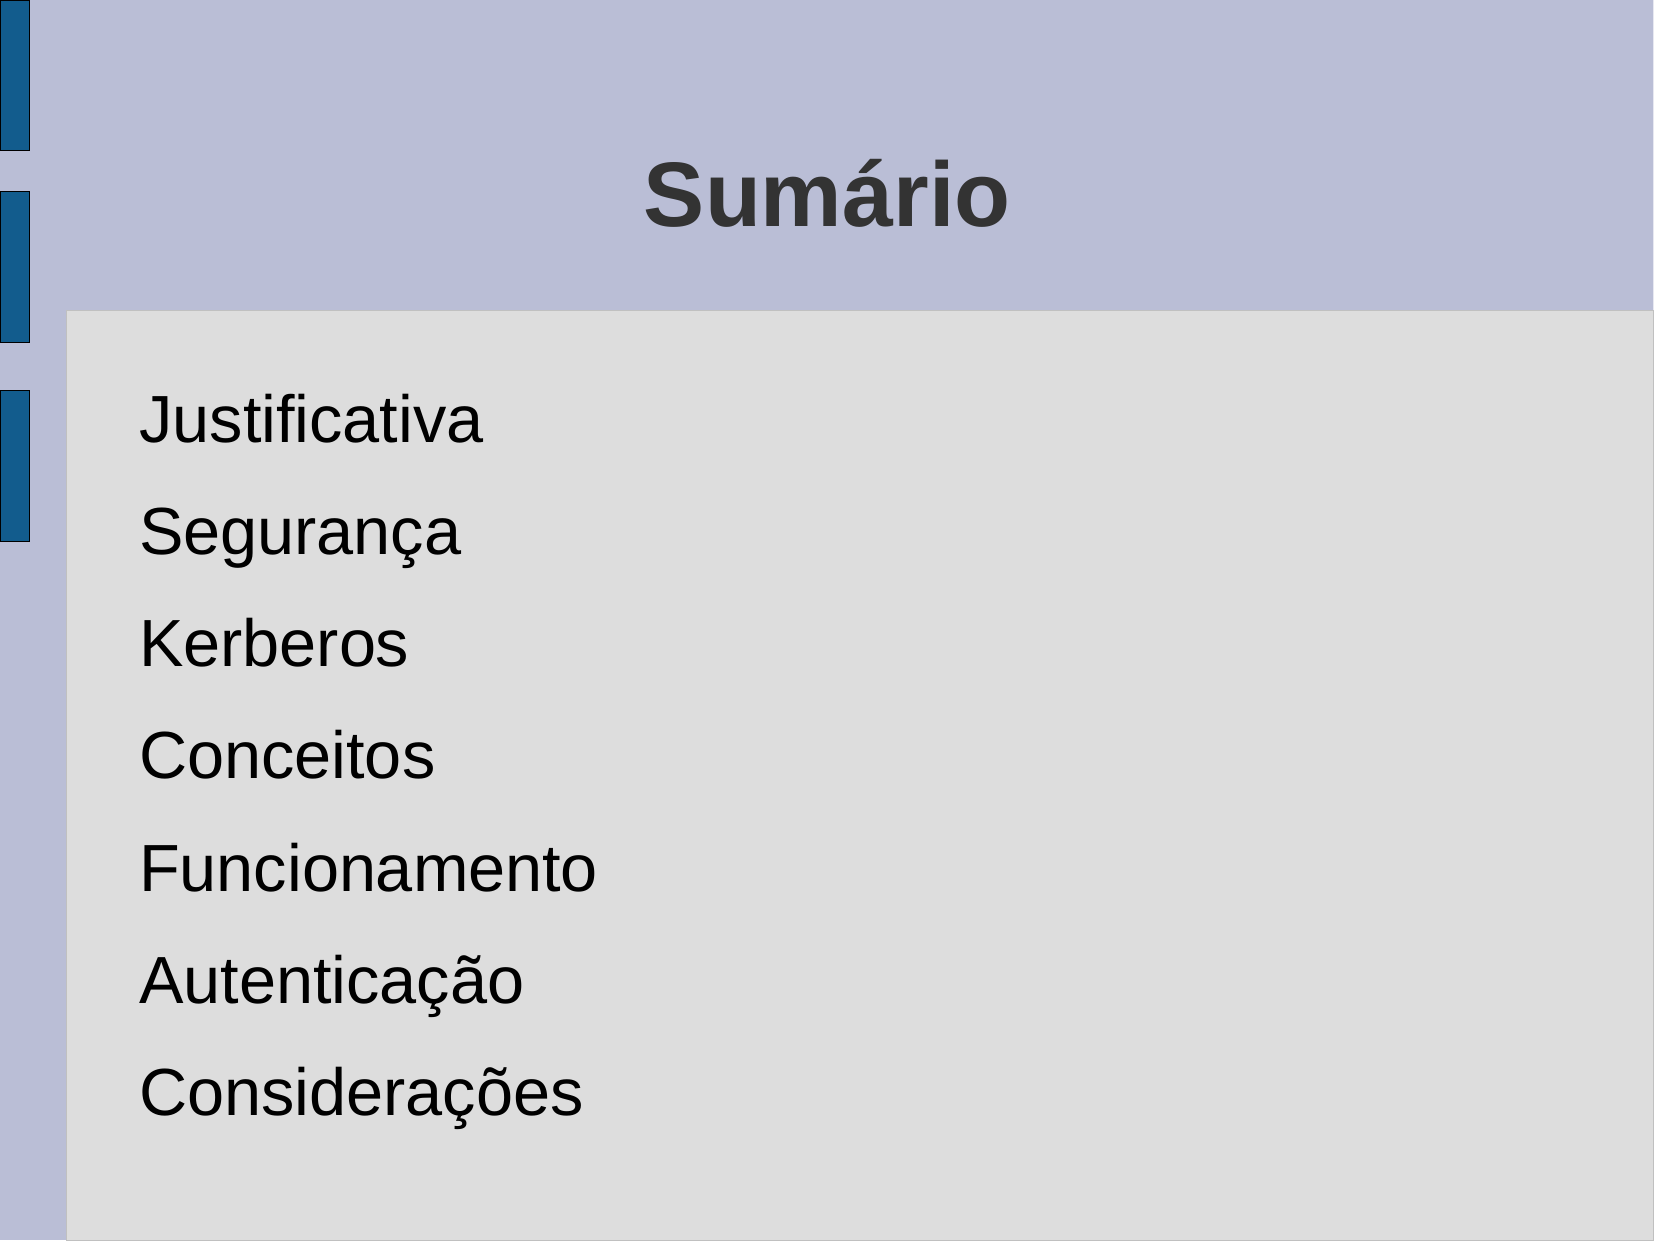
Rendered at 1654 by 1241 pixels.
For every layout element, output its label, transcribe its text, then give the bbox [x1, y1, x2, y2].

title Sumário [121, 91, 1534, 299]
list Justificativa Segurança Kerberos Conceitos Funcionamento Autenticação Considerações [121, 344, 1534, 1127]
